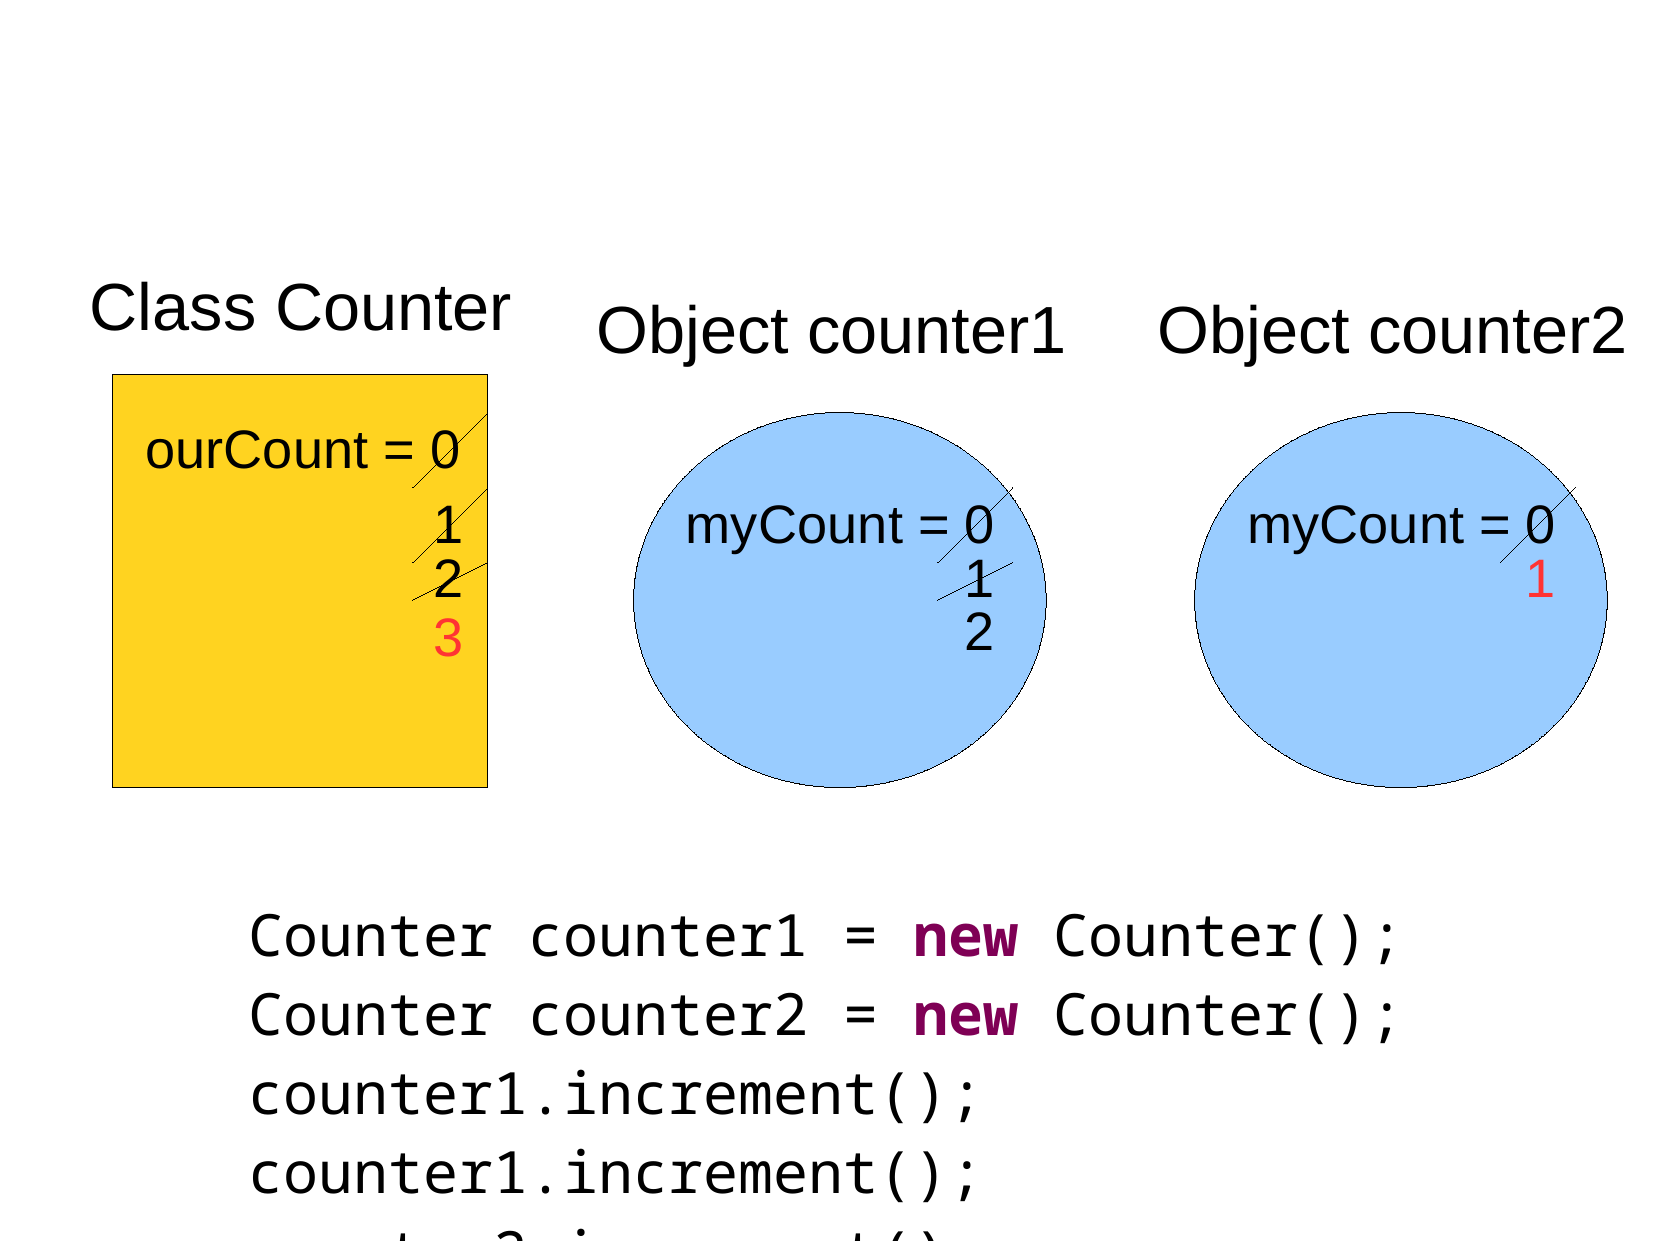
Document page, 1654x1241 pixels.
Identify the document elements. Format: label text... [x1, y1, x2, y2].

text_box Object counter1 [581, 285, 1084, 376]
text_box [1236, 412, 1566, 487]
text_box [112, 374, 488, 788]
text_box 1 [418, 487, 479, 540]
text_box [1194, 492, 1608, 788]
text_box Counter counter1 = new Counter(); Counter counter2 = new Counter(); counter1.increment(); counter1.increment(); counter2.increment(); [233, 886, 1420, 1241]
text_box myCount = 0 [1232, 487, 1572, 563]
text_box 2 [949, 593, 1010, 670]
text_box Object counter2 [1142, 285, 1645, 376]
text_box 2 [418, 540, 479, 599]
text_box 1 [1510, 540, 1571, 617]
text_box 1 [949, 540, 1010, 593]
text_box [633, 492, 1047, 788]
text_box [675, 412, 1005, 487]
text_box ourCount = 0 [130, 412, 488, 488]
text_box Class Counter [75, 262, 529, 353]
text_box myCount = 0 [671, 487, 1011, 563]
text_box 3 [418, 599, 479, 676]
